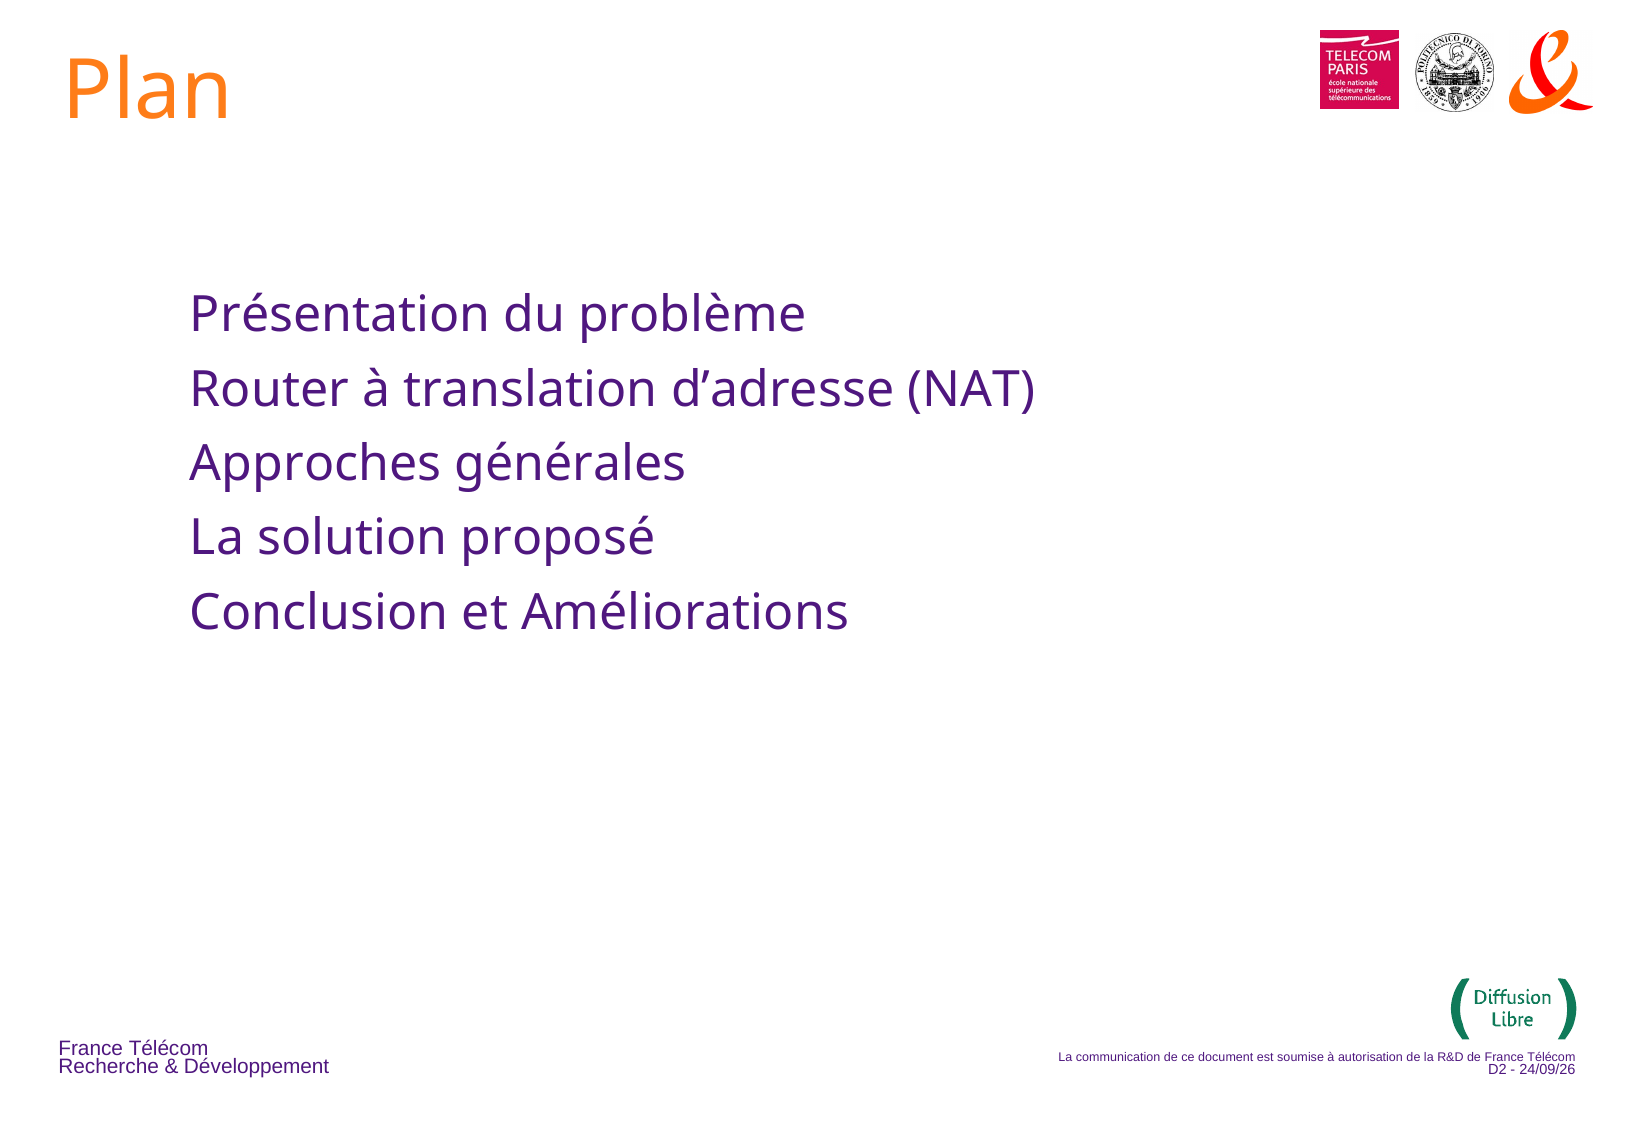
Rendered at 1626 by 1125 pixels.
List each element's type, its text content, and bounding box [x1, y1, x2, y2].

picture [1509, 30, 1593, 114]
picture [1415, 33, 1494, 112]
title Plan [48, 37, 1409, 201]
picture [1320, 30, 1399, 109]
list Présentation du problème Router à translation d’adresse (NAT) Approches générales La solution proposé Conclusion et Améliorations [138, 269, 1406, 1000]
